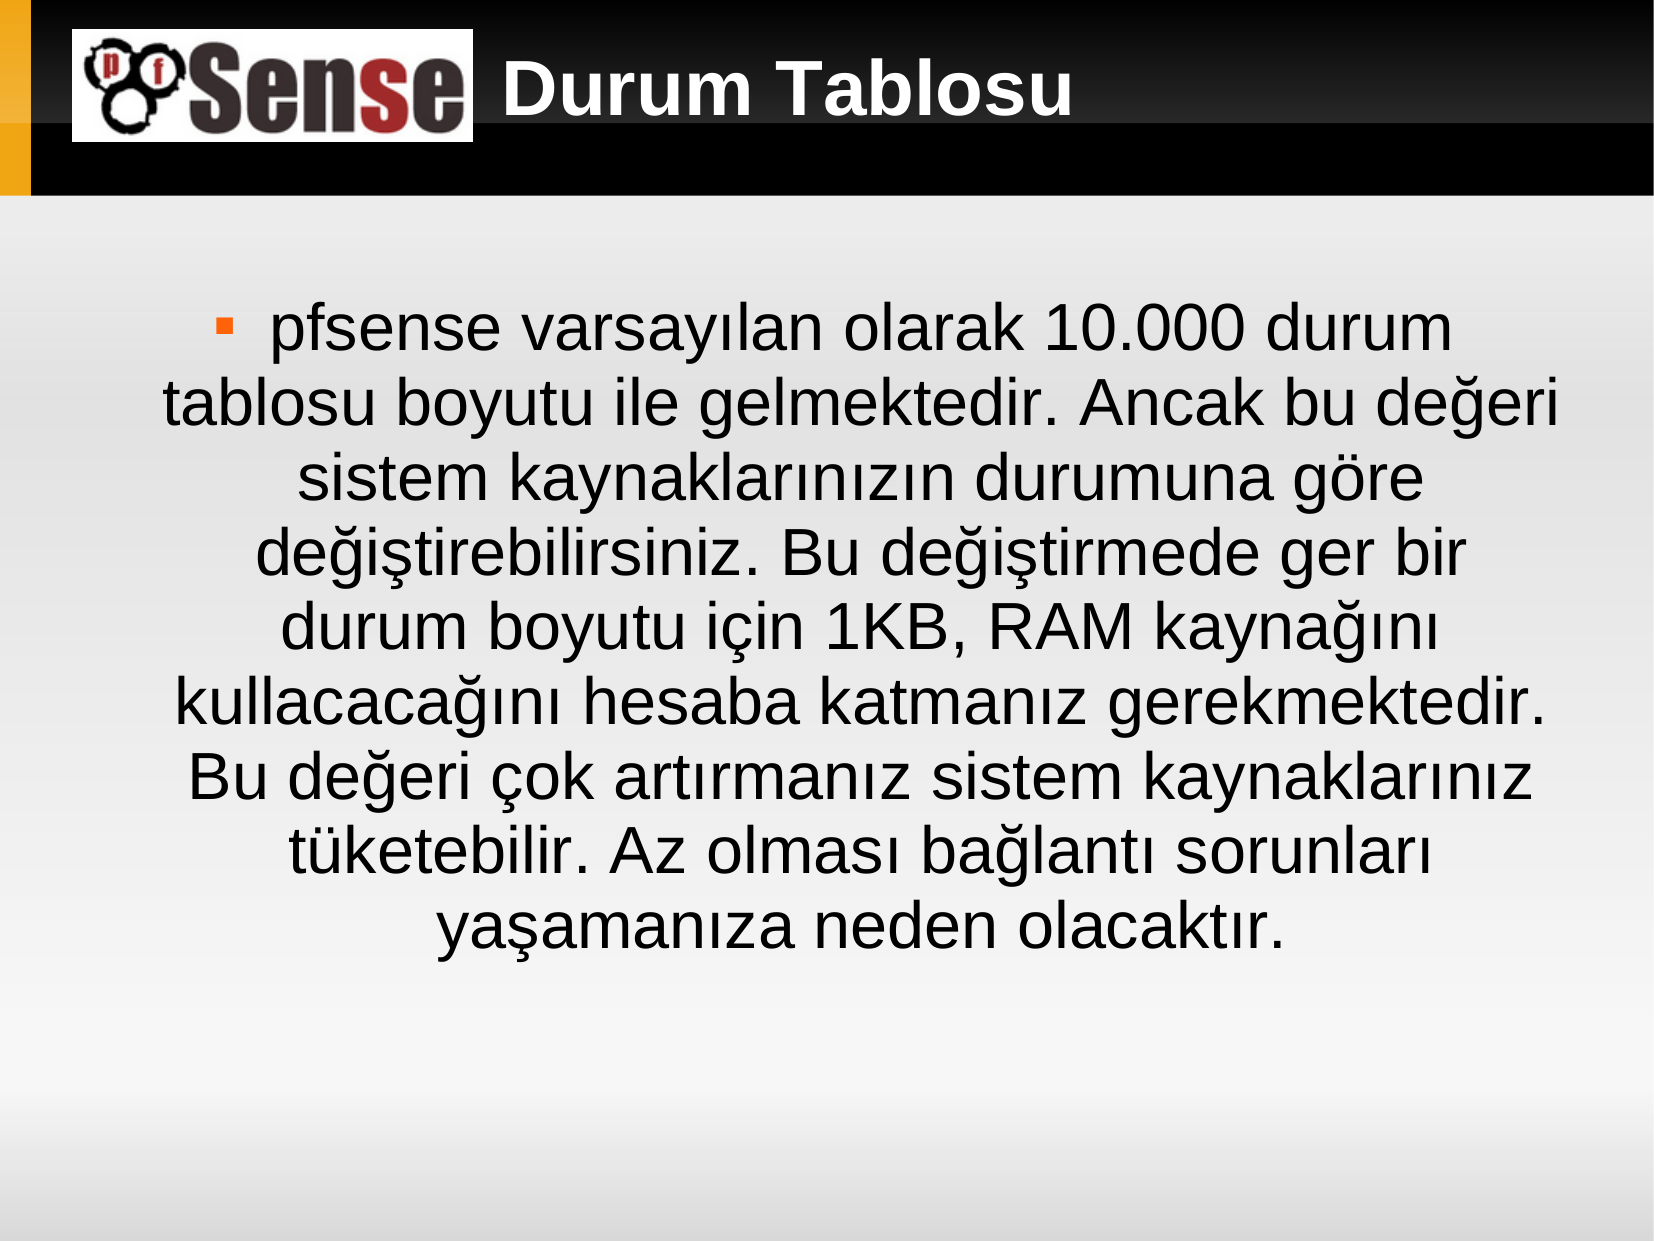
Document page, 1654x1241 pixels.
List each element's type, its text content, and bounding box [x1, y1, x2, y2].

picture [0, 0, 1654, 1241]
title Durum Tablosu [501, 0, 1625, 178]
list pfsense varsayılan olarak 10.000 durum tablosu boyutu ile gelmektedir. Ancak bu değeri sistem kaynaklarınızın durumuna göre değiştirebilirsiniz. Bu değiştirmede ger bir durum boyutu için 1KB, RAM kaynağını kullacacağını hesaba katmanız gerekmektedir. Bu değeri çok artırmanız sistem kaynaklarınız tüketebilir. Az olması bağlantı sorunları yaşamanıza neden olacaktır. [82, 290, 1571, 1109]
